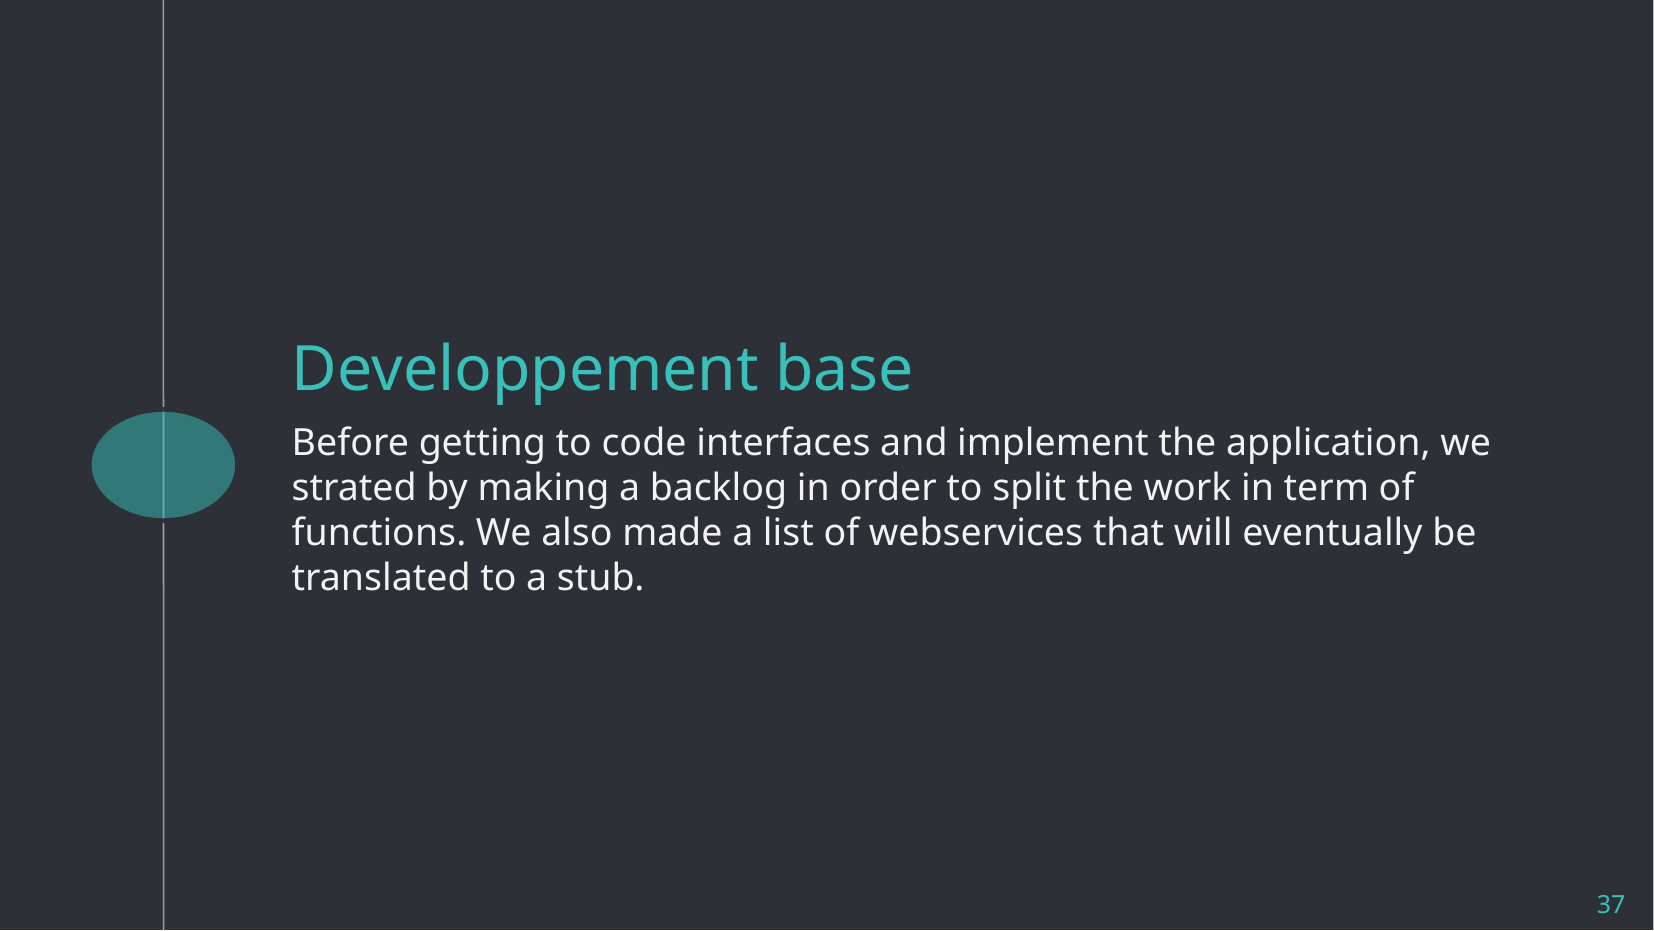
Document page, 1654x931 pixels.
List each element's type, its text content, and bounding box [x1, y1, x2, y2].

title Developpement base [276, 316, 1501, 402]
slide_number <numéro> [1541, 873, 1641, 931]
subtitle Before getting to code interfaces and implement the application, we strated by making a backlog in order to split the work in term of functions. We also made a list of webservices that will eventually be translated to a stub. [276, 402, 1530, 467]
